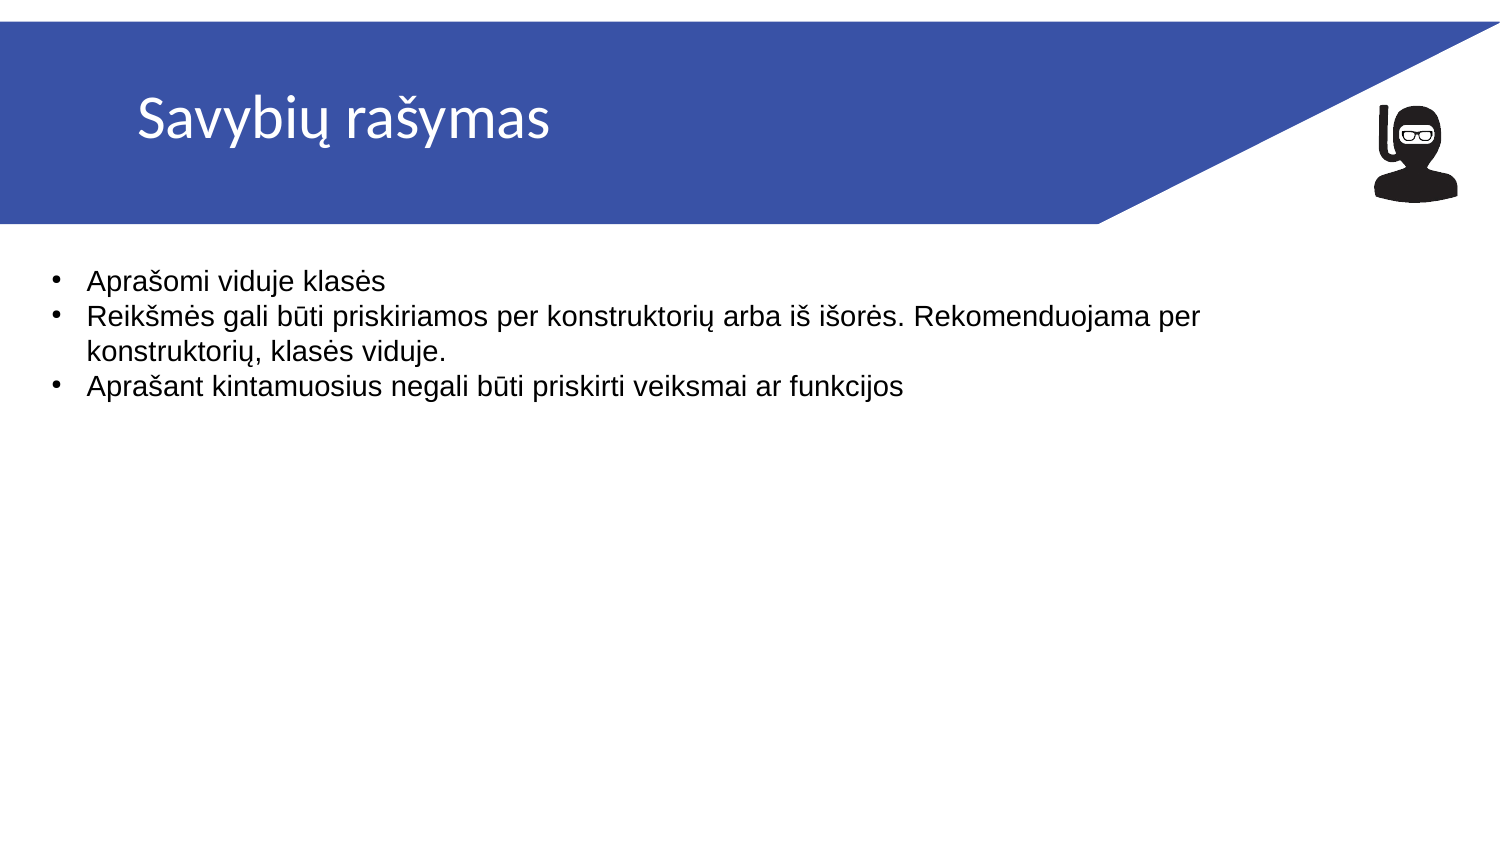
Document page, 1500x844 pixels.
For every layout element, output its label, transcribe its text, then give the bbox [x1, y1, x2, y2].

text_box [1404, 23, 1500, 72]
text_box Aprašomi viduje klasės Reikšmės gali būti priskiriamos per konstruktorių arba iš išorės. Rekomenduojama per konstruktorių, klasės viduje. Aprašant kintamuosius negali būti priskirti veiksmai ar funkcijos [36, 247, 1389, 789]
title Savybių rašymas [122, 72, 1326, 167]
text_box [1096, 111, 1500, 227]
picture [1326, 72, 1500, 211]
